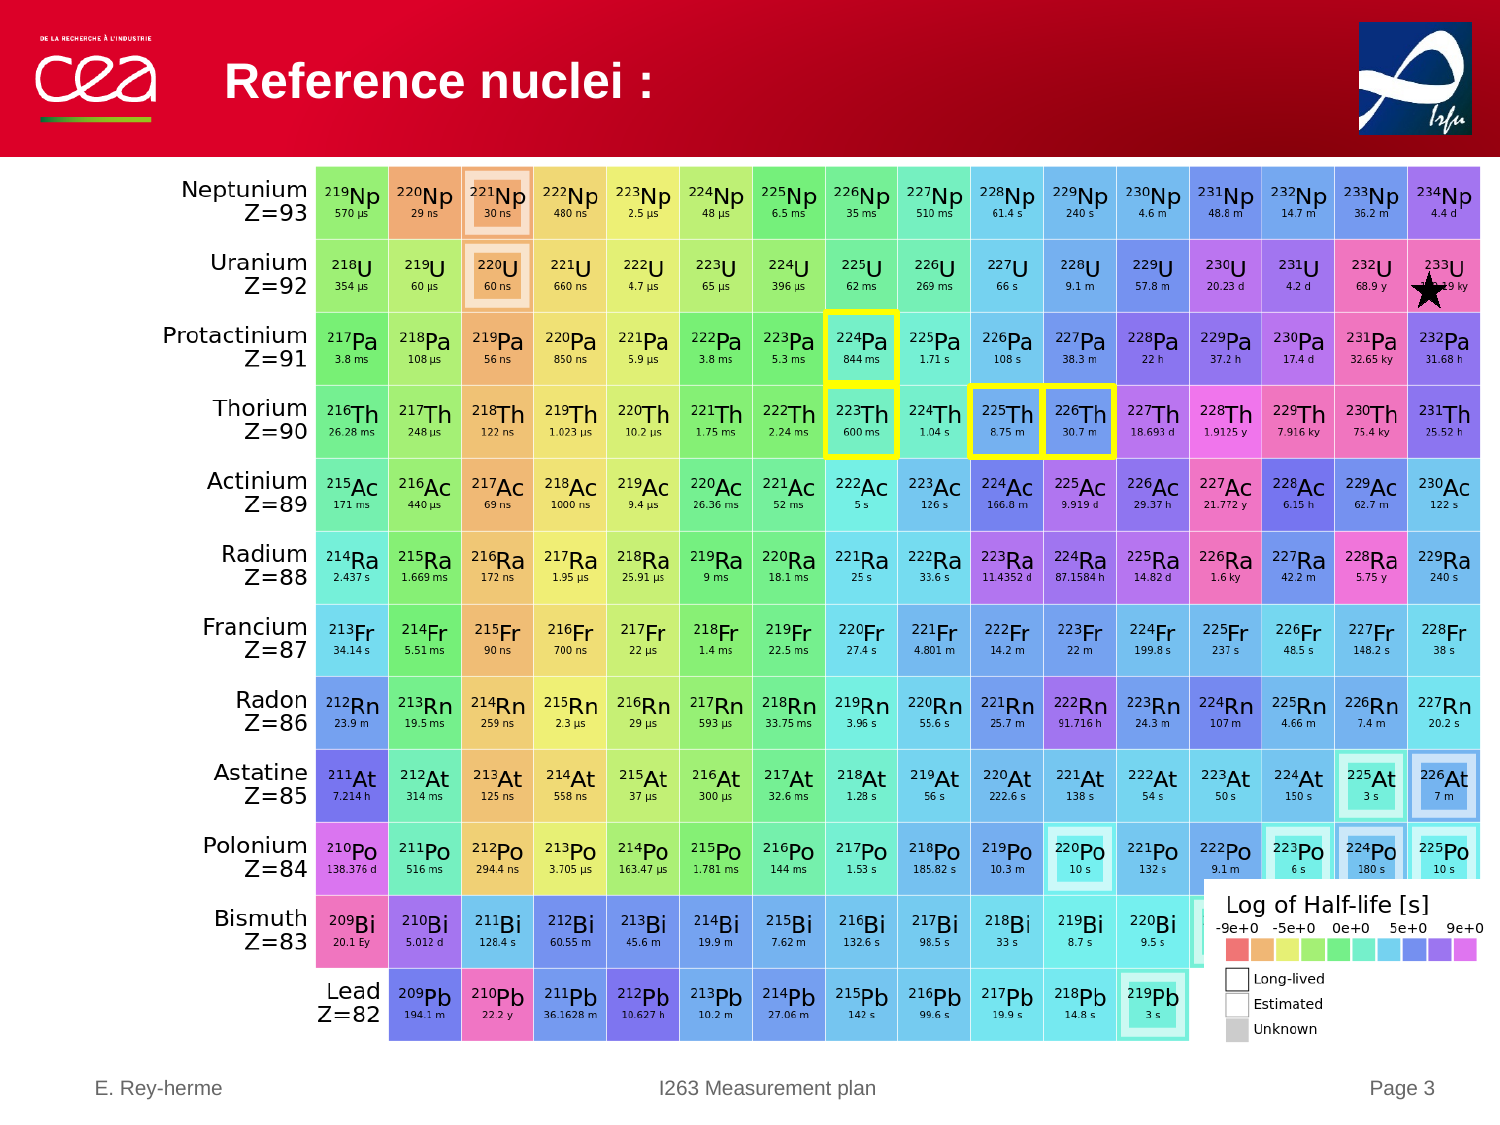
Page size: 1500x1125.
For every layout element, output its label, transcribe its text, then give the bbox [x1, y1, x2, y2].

footer E. Rey-herme [94, 1060, 428, 1114]
slide_number I263 Measurement plan [428, 1060, 1107, 1114]
picture [159, 161, 1495, 1052]
text_box [1411, 271, 1447, 308]
text_box Reference nuclei : [209, 41, 1174, 117]
slide_number Page <numéro> [1309, 1060, 1436, 1114]
picture [0, 0, 1500, 157]
